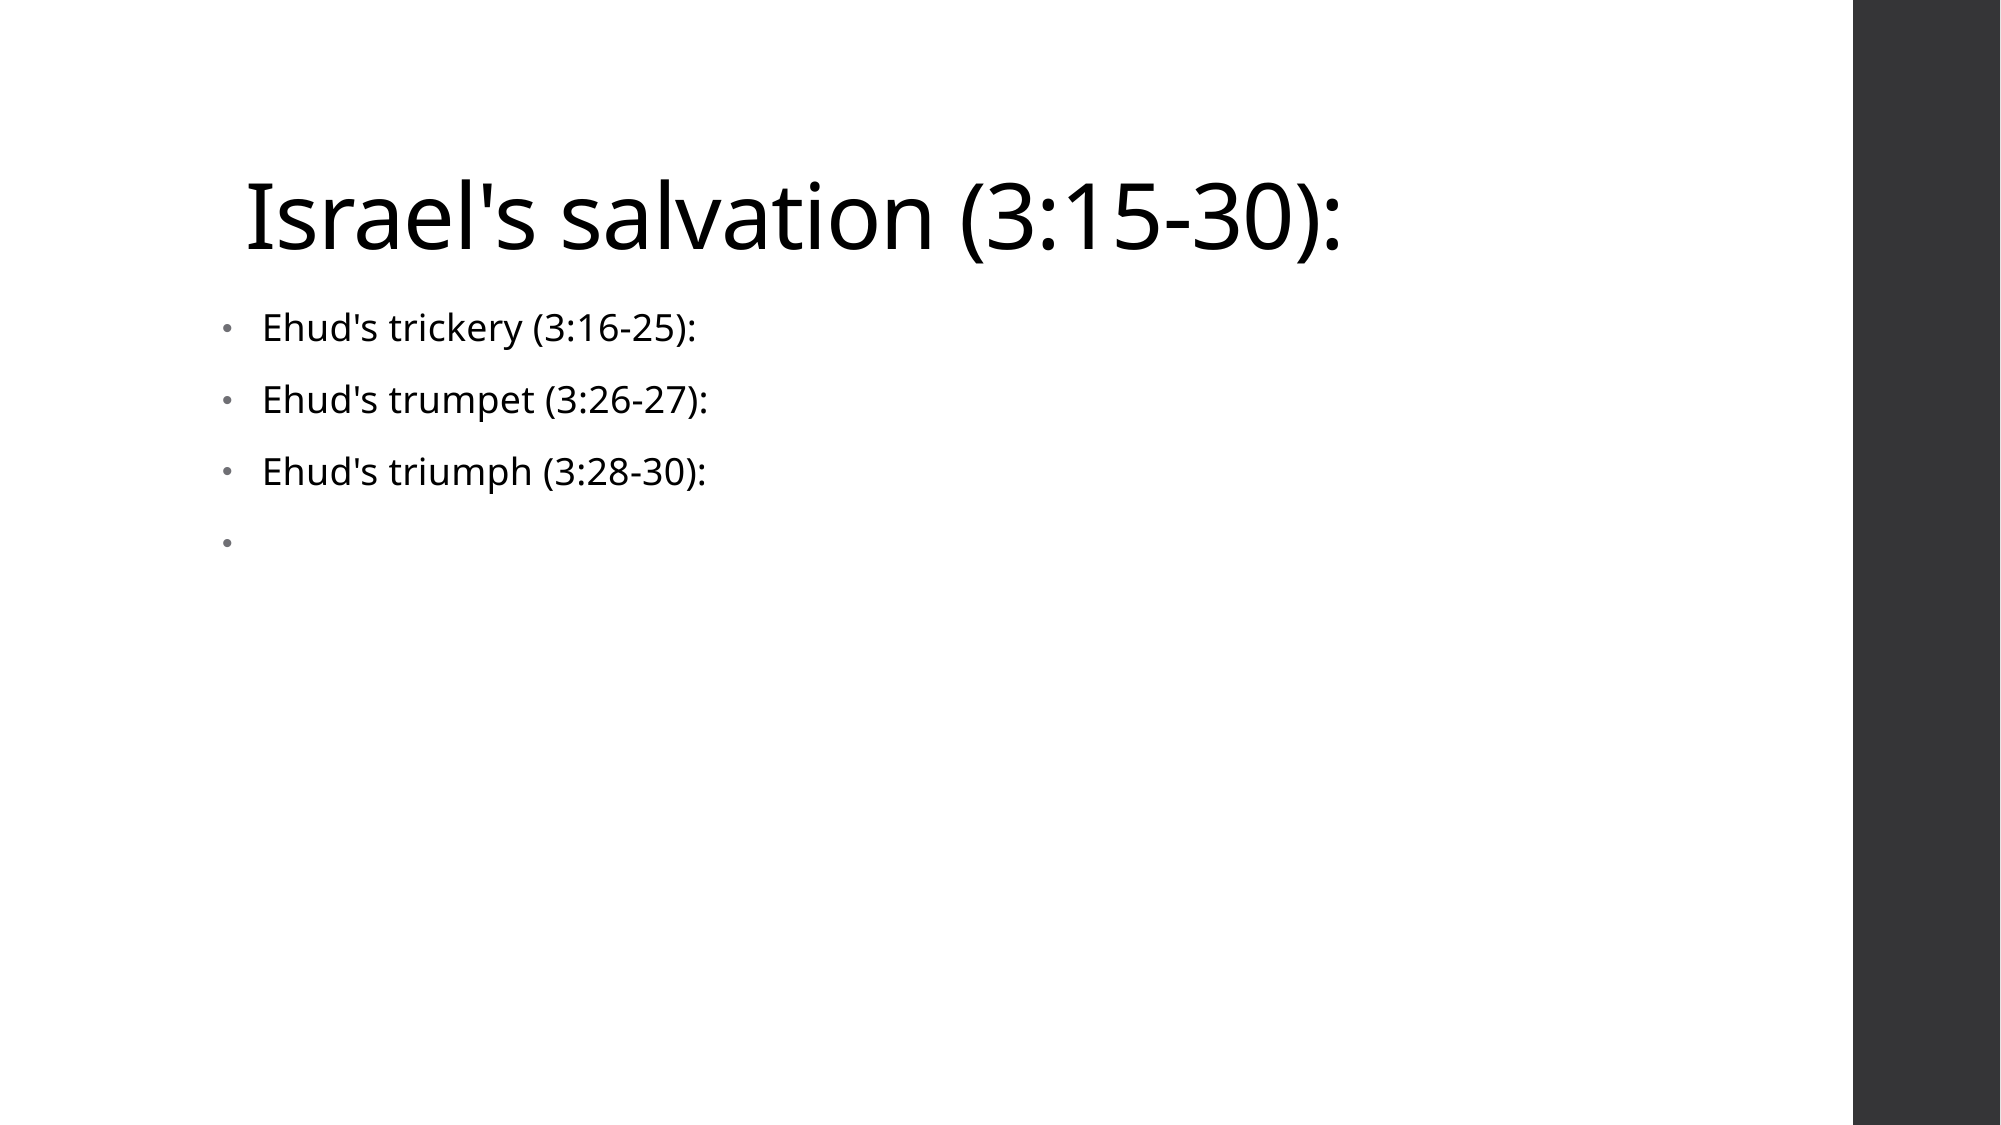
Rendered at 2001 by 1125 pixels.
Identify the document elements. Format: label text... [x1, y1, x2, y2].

list Ehud's trickery (3:16-25): Ehud's trumpet (3:26-27): Ehud's triumph (3:28-30): [206, 299, 1617, 1014]
title Israel's salvation (3:15-30): [206, 60, 1797, 278]
